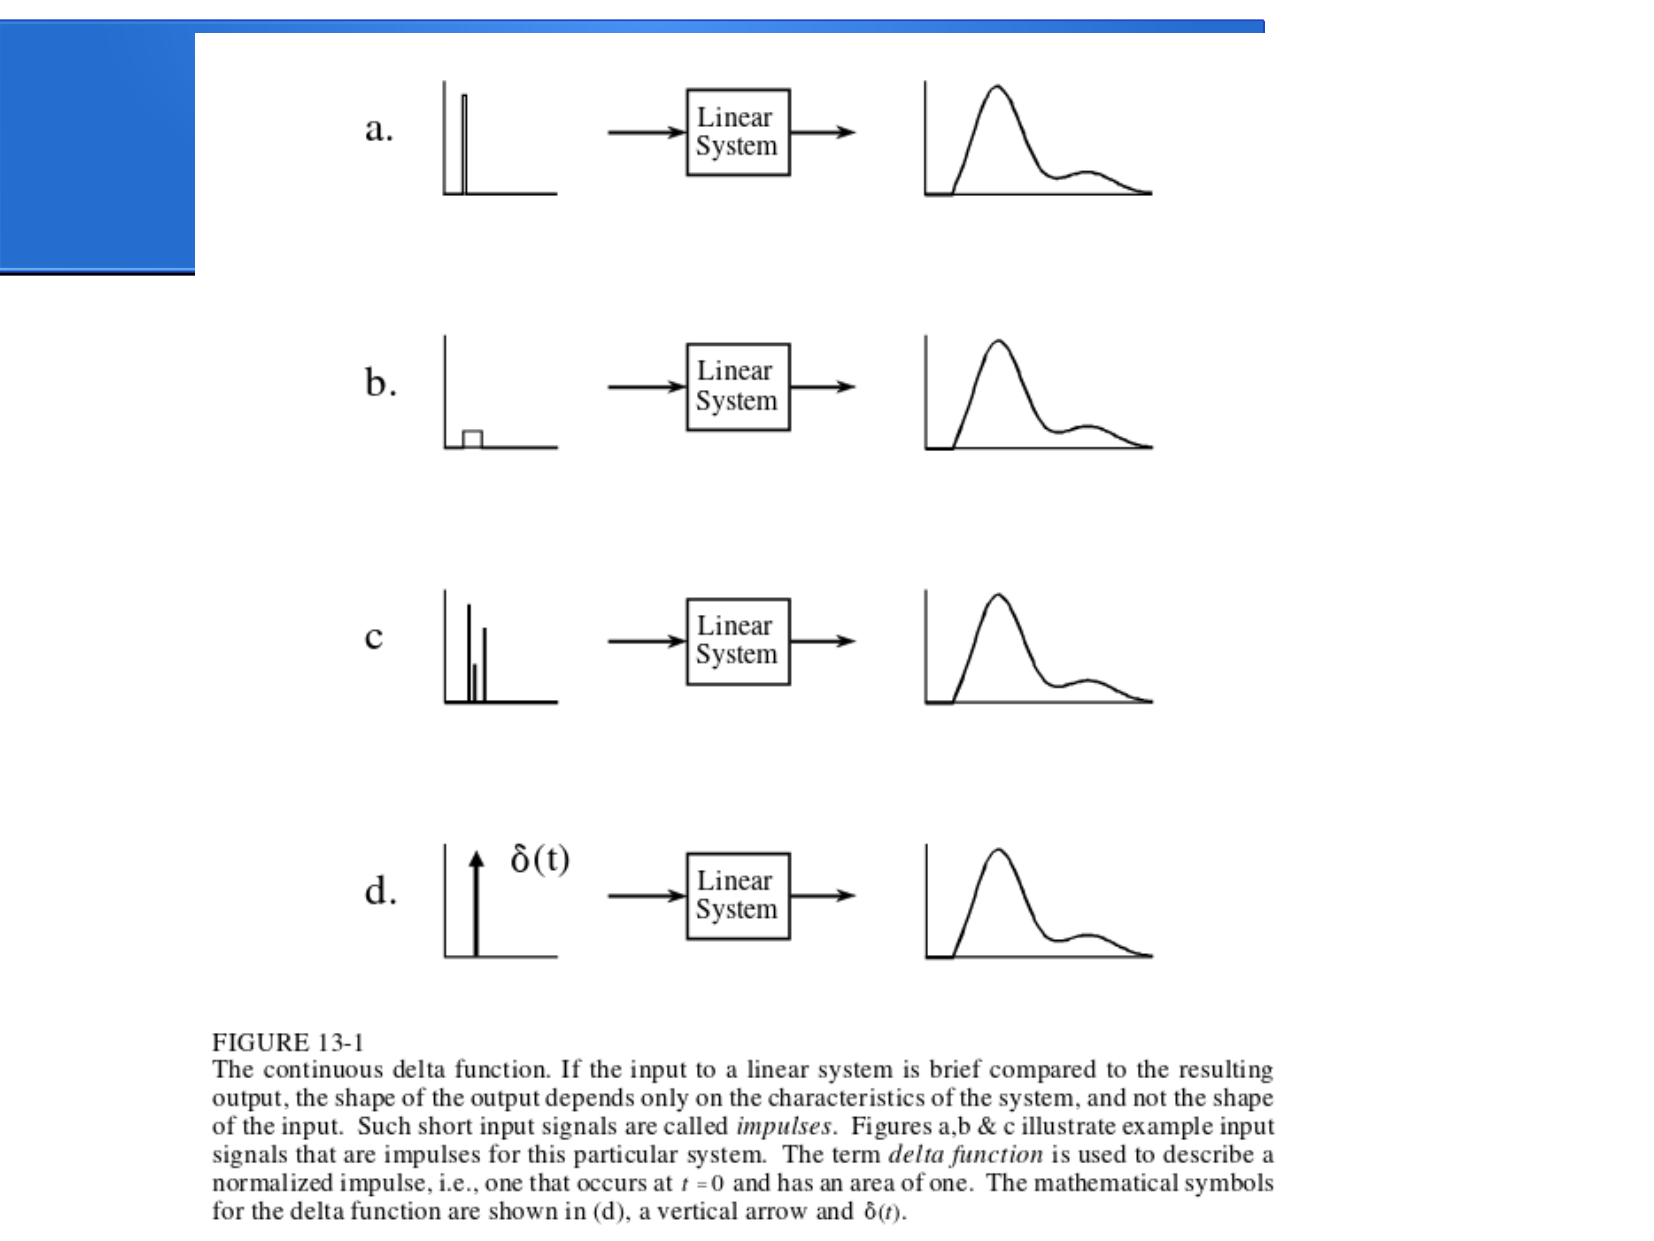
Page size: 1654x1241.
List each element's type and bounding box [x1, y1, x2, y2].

picture [195, 33, 1291, 1241]
